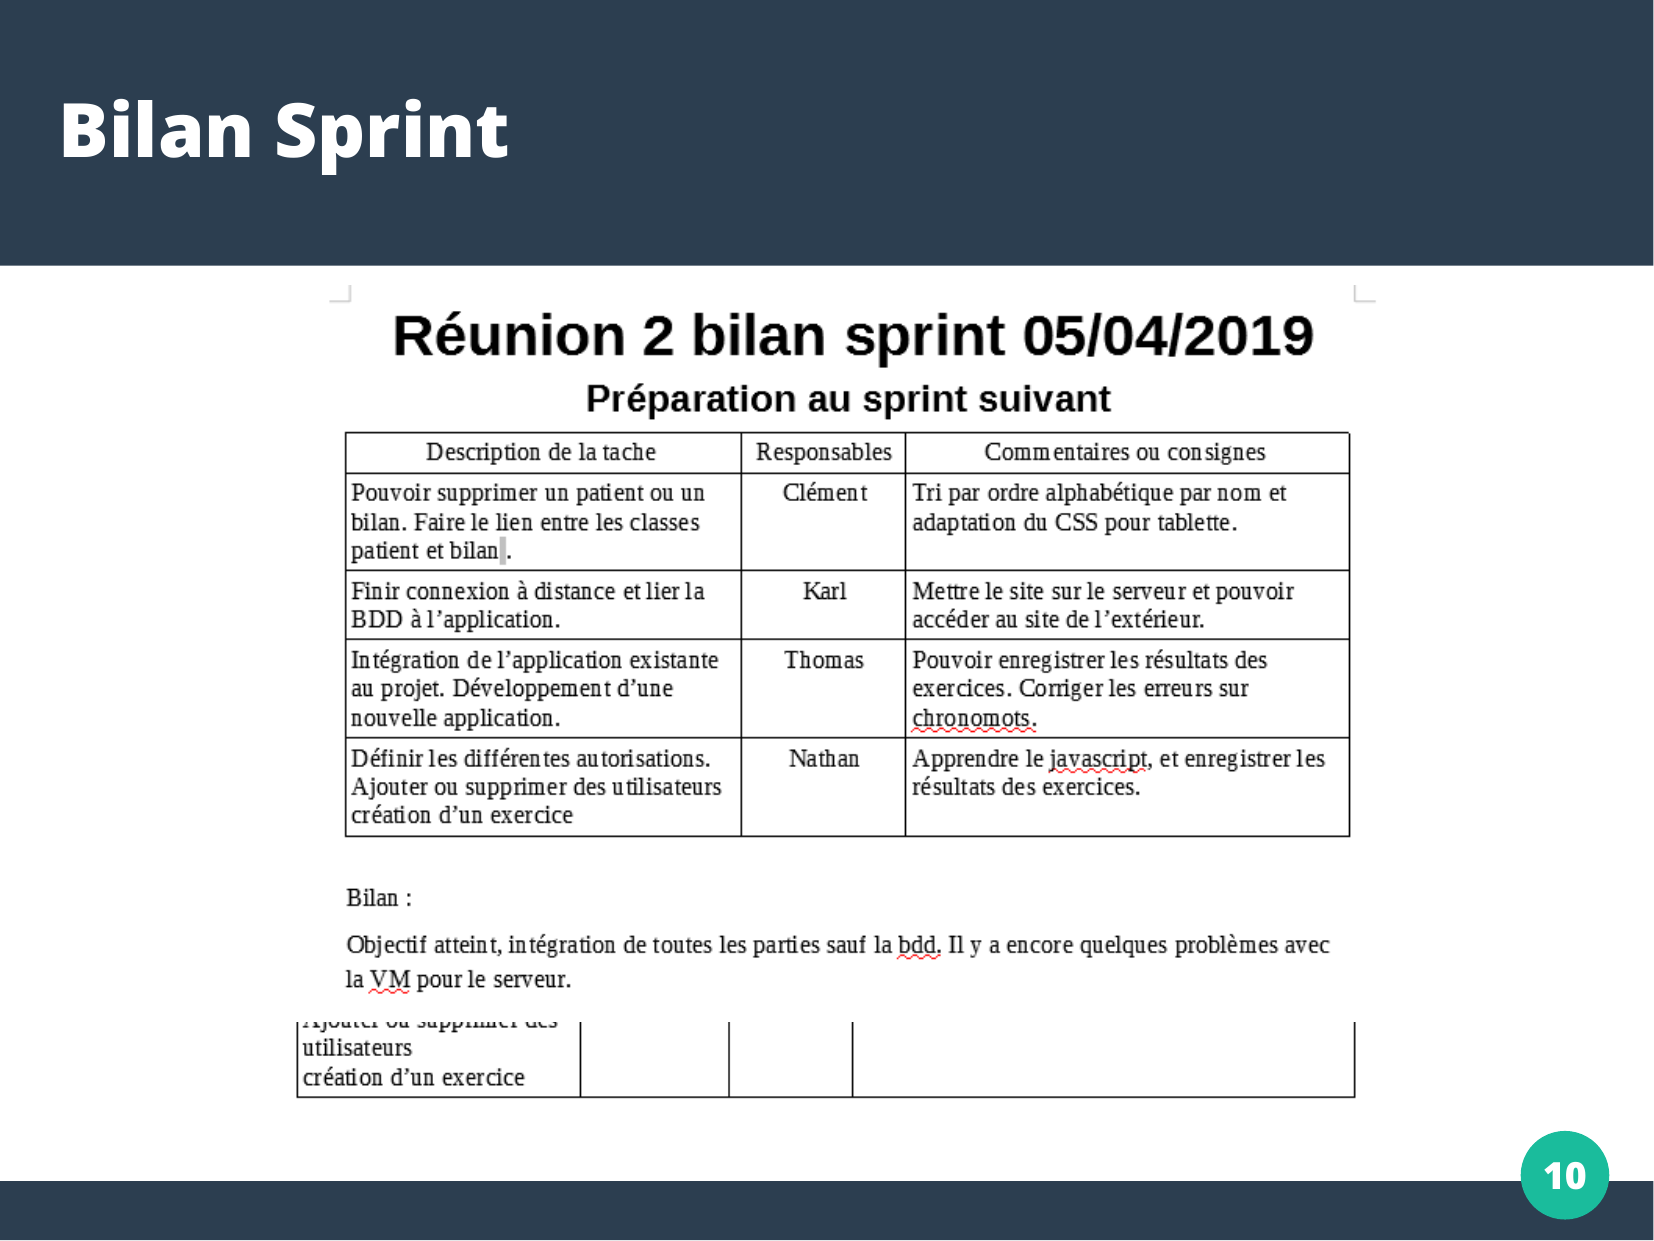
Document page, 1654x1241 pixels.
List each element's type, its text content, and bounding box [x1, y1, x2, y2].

picture [264, 285, 1423, 1117]
title Bilan Sprint [59, 49, 1595, 207]
